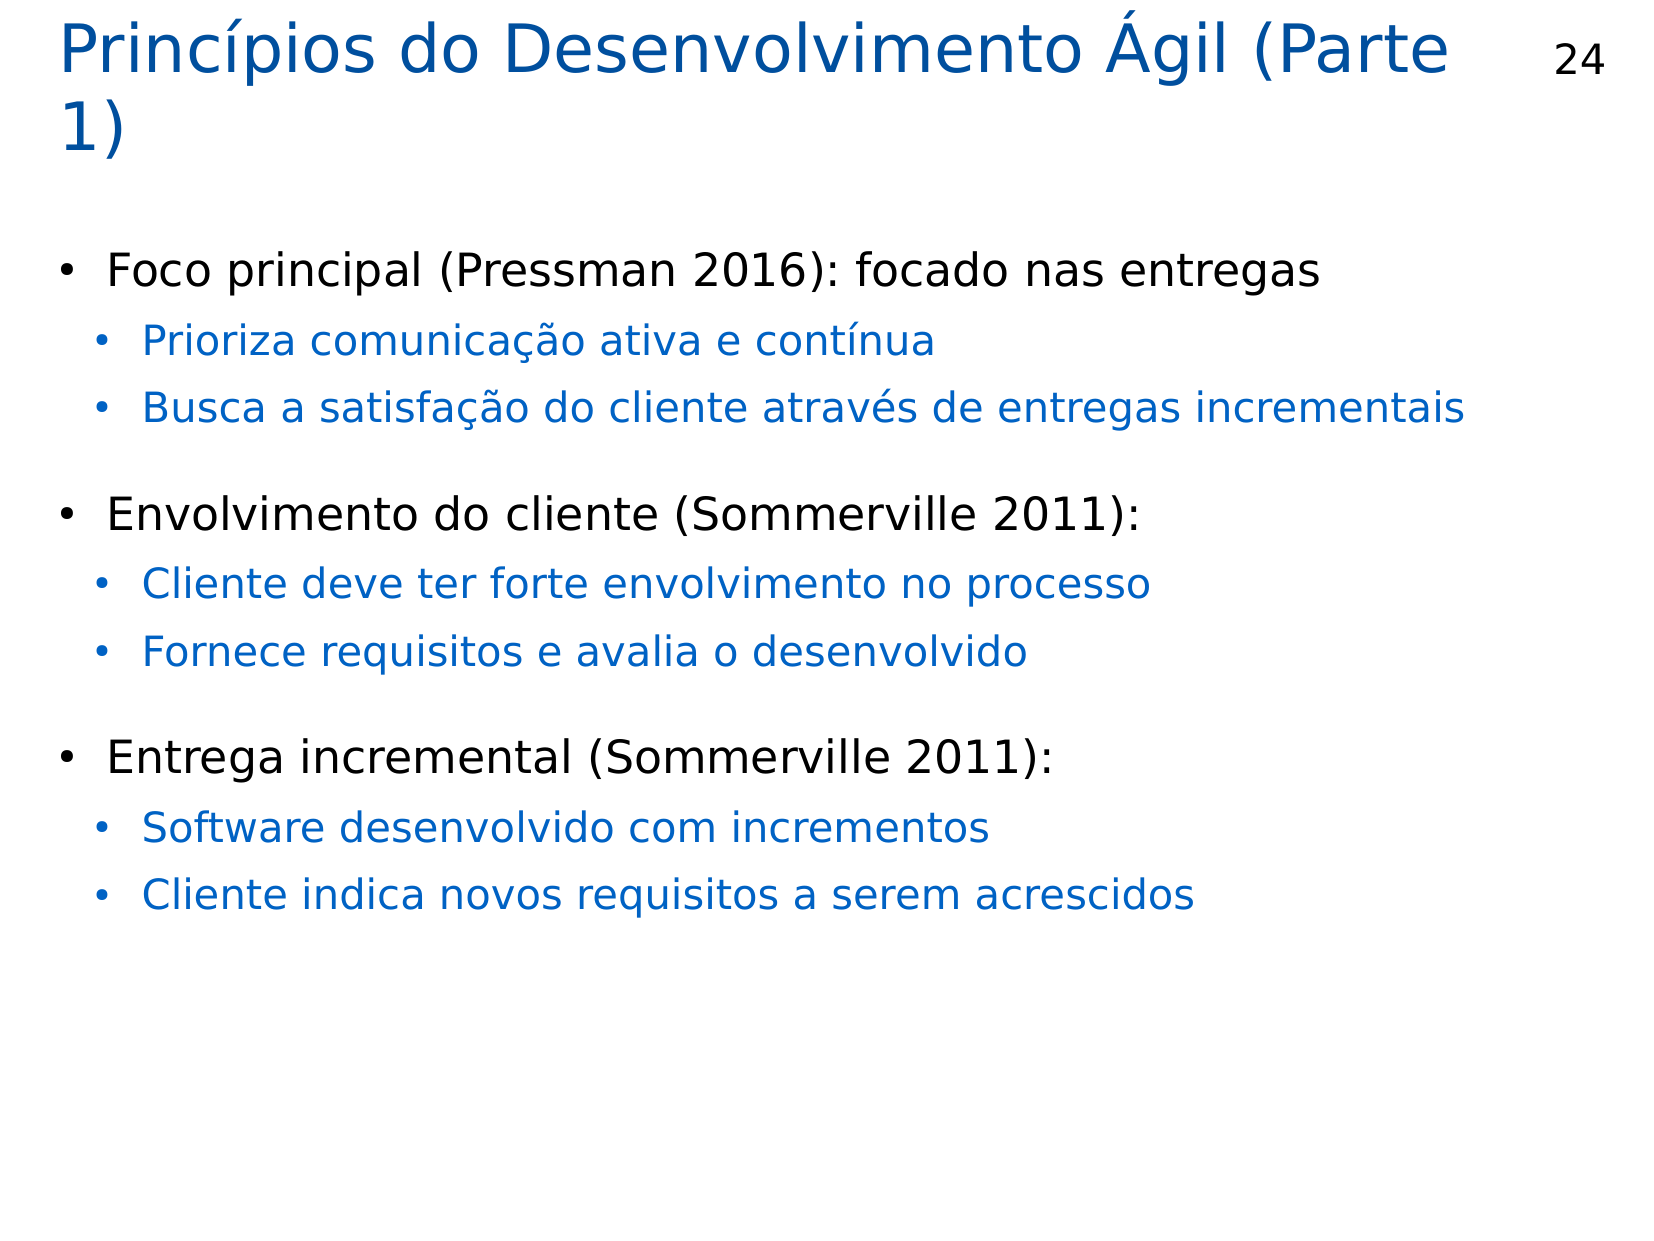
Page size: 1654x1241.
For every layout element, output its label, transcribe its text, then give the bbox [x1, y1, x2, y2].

list Foco principal (Pressman 2016): focado nas entregas Prioriza comunicação ativa e contínua Busca a satisfação do cliente através de entregas incrementais Envolvimento do cliente (Sommerville 2011): Cliente deve ter forte envolvimento no processo Fornece requisitos e avalia o desenvolvido Entrega incremental (Sommerville 2011): Software desenvolvido com incrementos Cliente indica novos requisitos a serem acrescidos [59, 236, 1595, 1211]
title Princípios do Desenvolvimento Ágil (Parte 1) [59, 10, 1506, 167]
